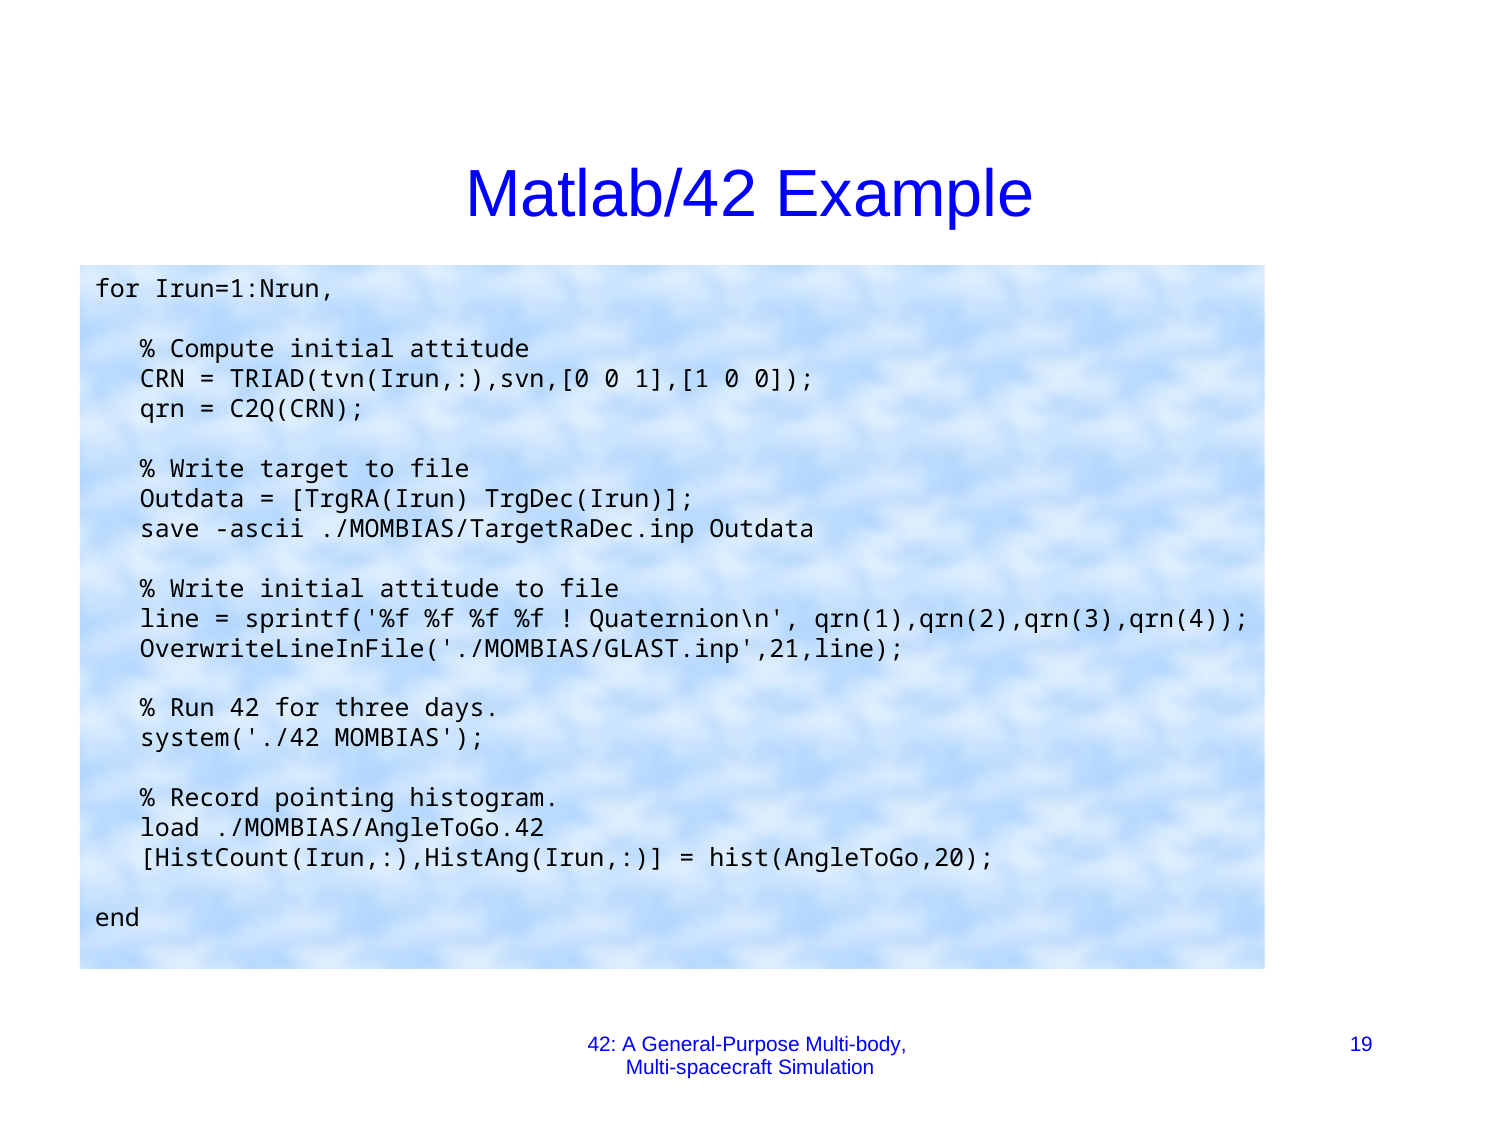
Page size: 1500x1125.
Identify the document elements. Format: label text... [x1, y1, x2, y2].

title Matlab/42 Example [112, 99, 1388, 288]
text_box for Irun=1:Nrun, % Compute initial attitude CRN = TRIAD(tvn(Irun,:),svn,[0 0 1],[1 0 0]); qrn = C2Q(CRN); % Write target to file Outdata = [TrgRA(Irun) TrgDec(Irun)]; save -ascii ./MOMBIAS/TargetRaDec.inp Outdata % Write initial attitude to file line = sprintf('%f %f %f %f ! Quaternion\n', qrn(1),qrn(2),qrn(3),qrn(4)); OverwriteLineInFile('./MOMBIAS/GLAST.inp',21,line); % Run 42 for three days. system('./42 MOMBIAS'); % Record pointing histogram. load ./MOMBIAS/AngleToGo.42 [HistCount(Irun,:),HistAng(Irun,:)] = hist(AngleToGo,20); end [79, 265, 1265, 969]
